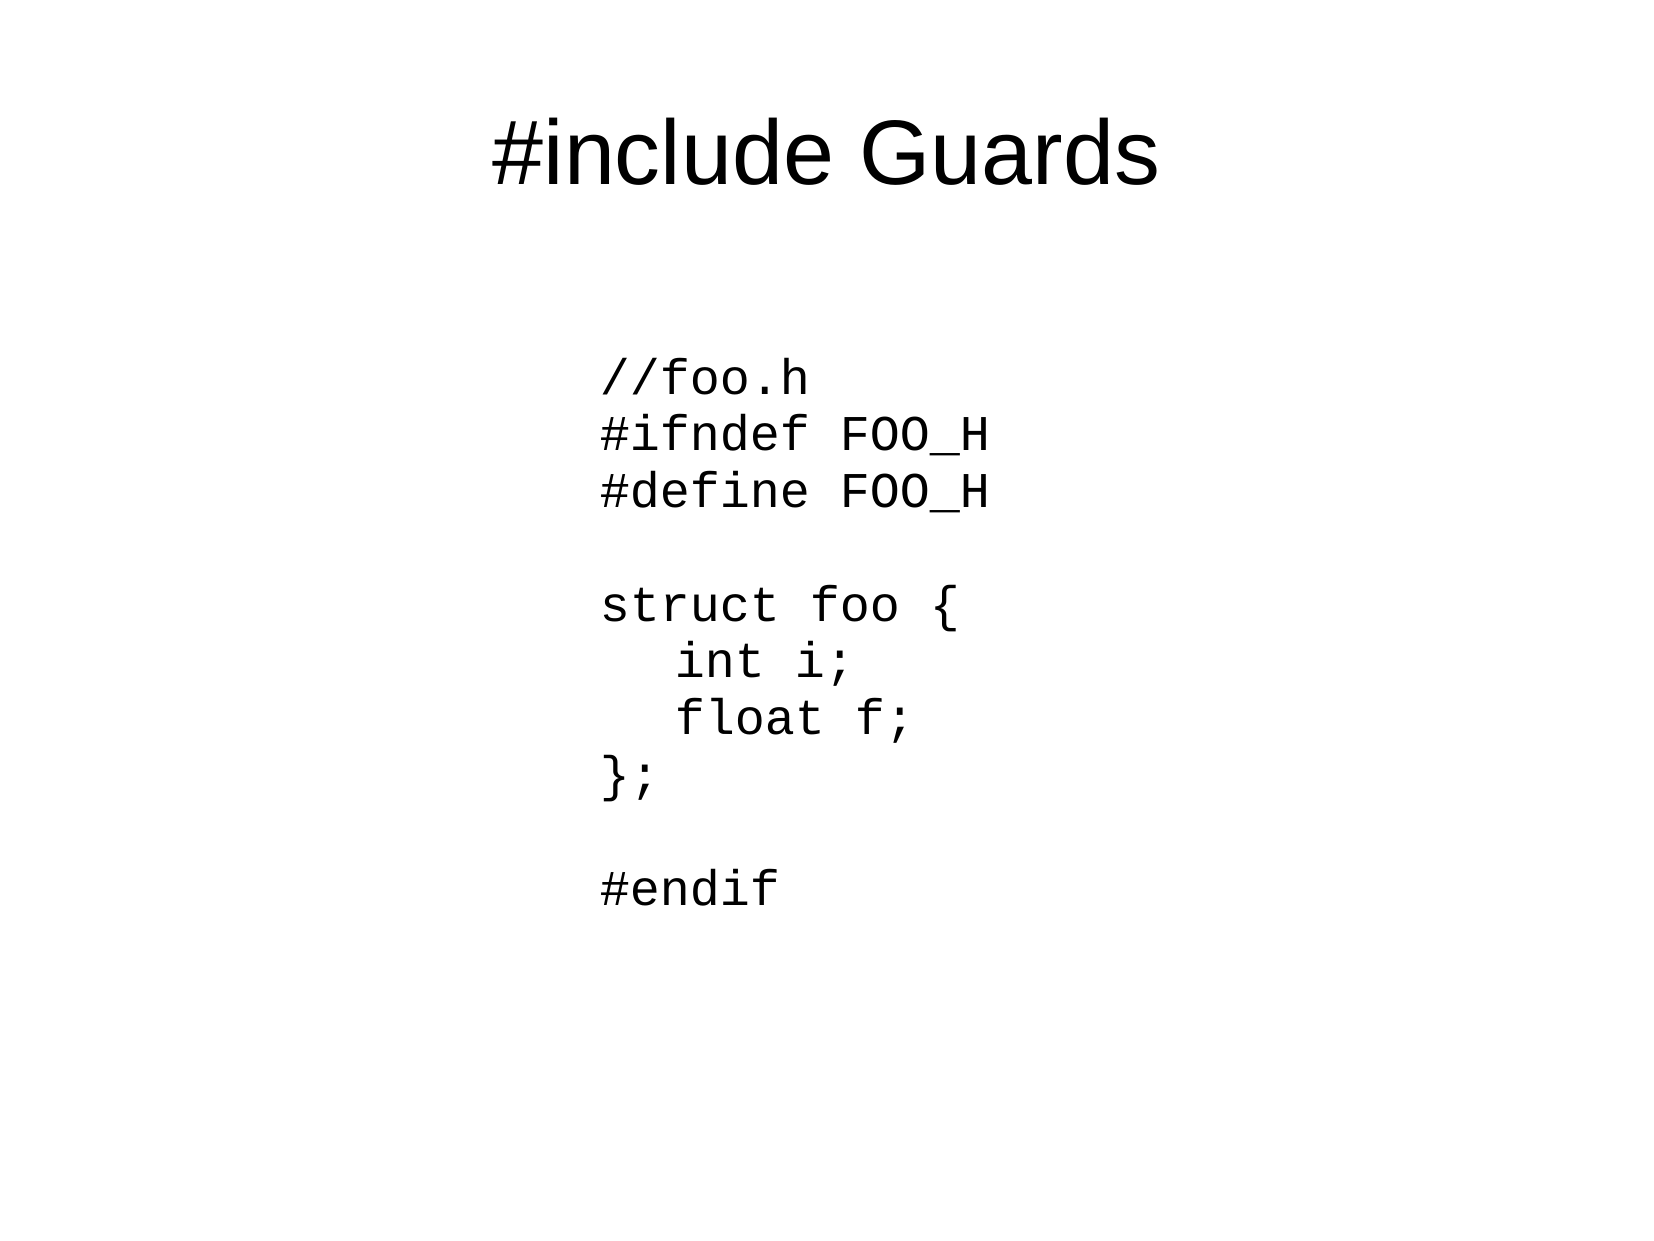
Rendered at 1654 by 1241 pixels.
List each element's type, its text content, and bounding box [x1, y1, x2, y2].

text_box //foo.h #ifndef FOO_H #define FOO_H struct foo { int i; float f; }; #endif [585, 345, 1096, 930]
title #include Guards [82, 49, 1571, 257]
